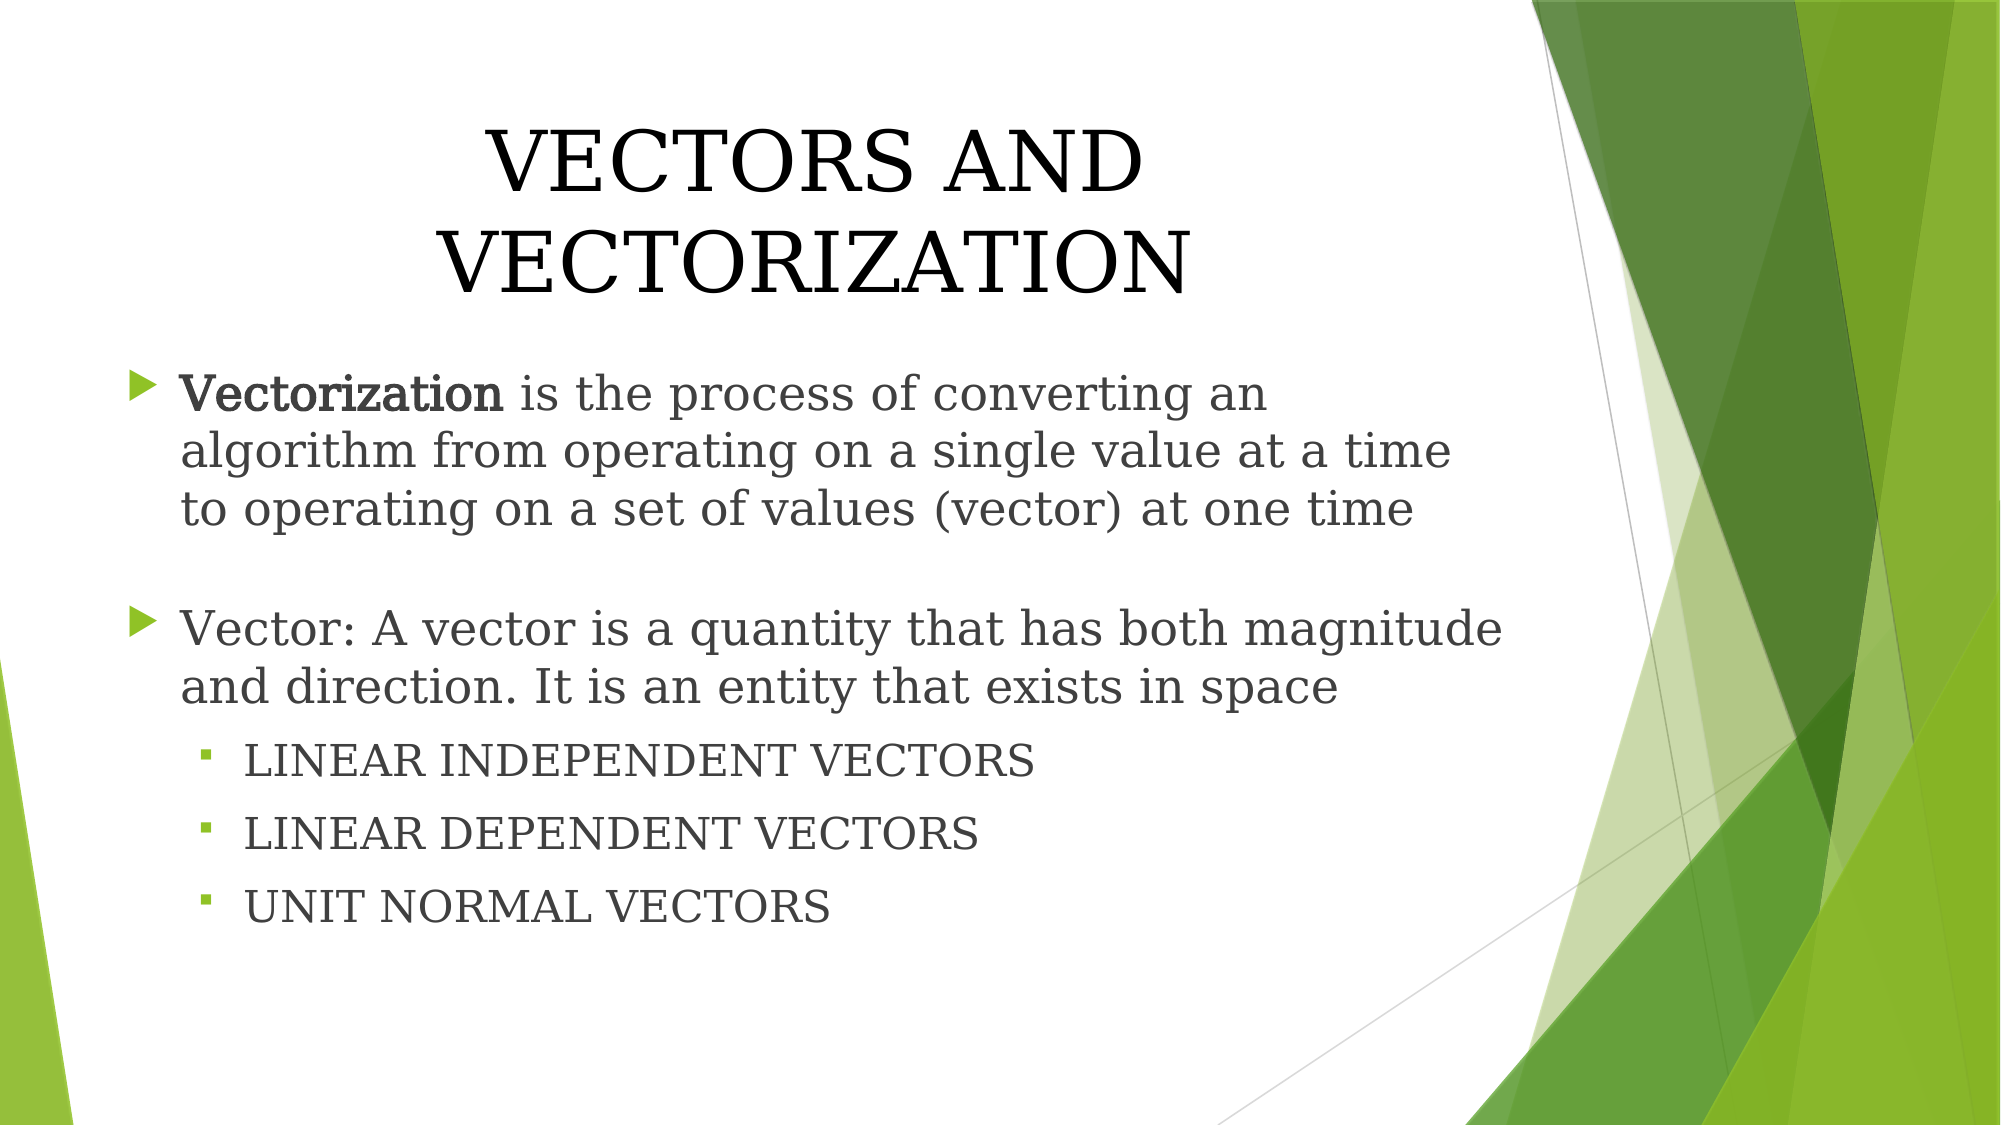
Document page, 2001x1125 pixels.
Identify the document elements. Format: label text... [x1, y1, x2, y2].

title VECTORS AND VECTORIZATION [111, 99, 1522, 317]
list Vectorization is the process of converting an algorithm from operating on a single value at a time to operating on a set of values (vector) at one time Vector: A vector is a quantity that has both magnitude and direction. It is an entity that exists in space LINEAR INDEPENDENT VECTORS LINEAR DEPENDENT VECTORS UNIT NORMAL VECTORS [111, 354, 1522, 992]
